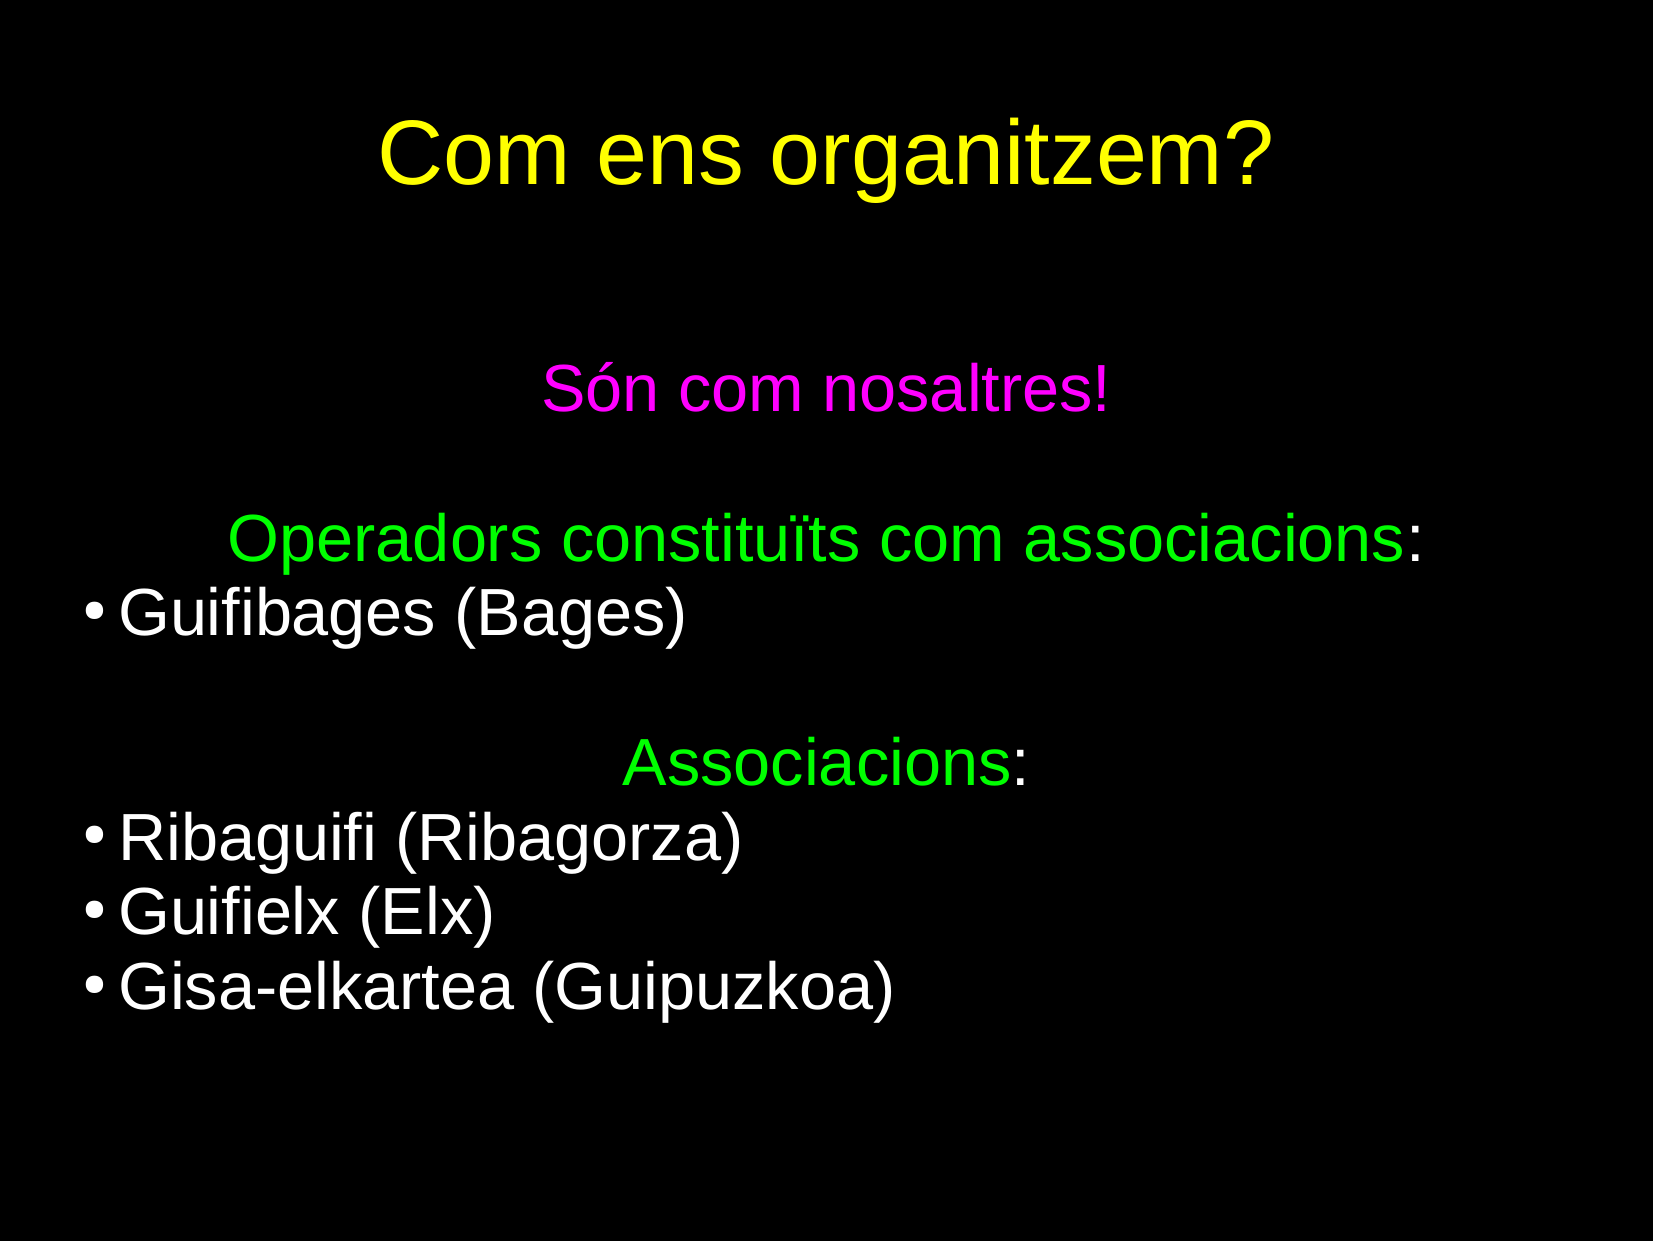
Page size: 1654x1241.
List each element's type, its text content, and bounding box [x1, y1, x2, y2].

title Com ens organitzem? [82, 49, 1571, 257]
subtitle Són com nosaltres! Operadors constituïts com associacions: Guifibages (Bages) Associacions: Ribaguifi (Ribagorza) Guifielx (Elx) Gisa-elkartea (Guipuzkoa) [82, 257, 1571, 1062]
